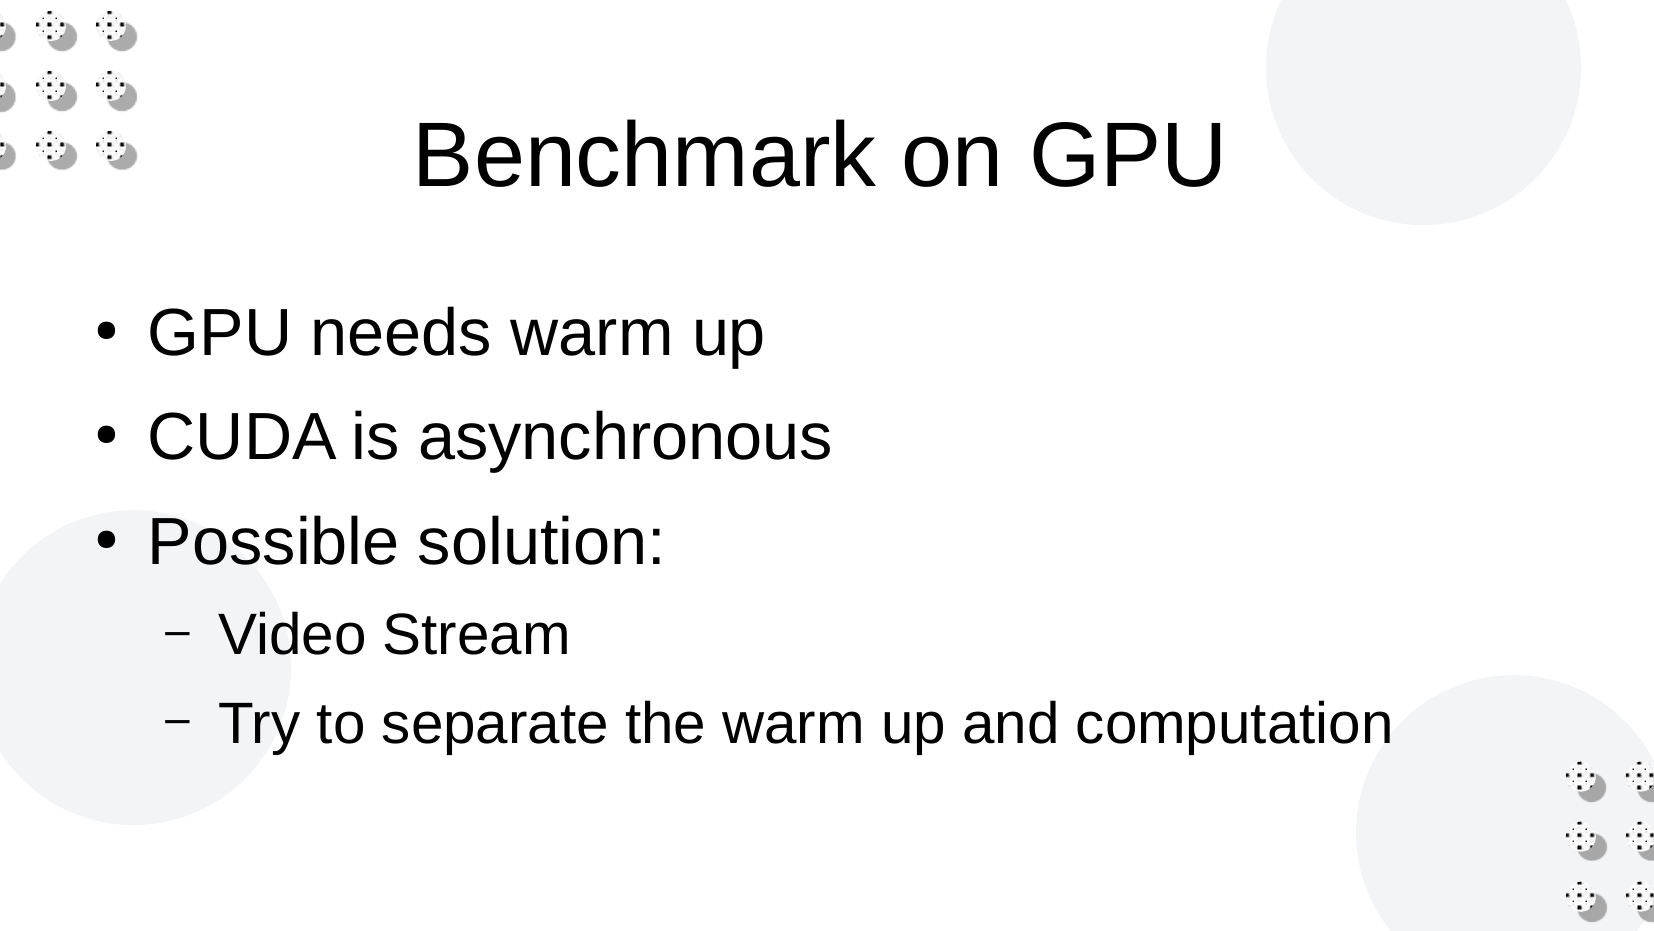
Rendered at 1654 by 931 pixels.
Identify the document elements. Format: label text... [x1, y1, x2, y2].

picture [35, 10, 66, 41]
picture [99, 70, 123, 76]
picture [1625, 761, 1654, 792]
picture [0, 133, 7, 159]
list GPU needs warm up CUDA is asynchronous Possible solution: Video Stream Try to separate the warm up and computation [76, 295, 1565, 835]
picture [35, 130, 67, 161]
title Benchmark on GPU [76, 76, 1565, 233]
picture [0, 74, 6, 99]
picture [1625, 821, 1654, 852]
picture [1625, 881, 1654, 912]
picture [0, 13, 6, 38]
picture [95, 10, 126, 41]
picture [1565, 881, 1596, 912]
picture [1565, 761, 1596, 792]
picture [1565, 821, 1596, 852]
picture [35, 70, 66, 101]
